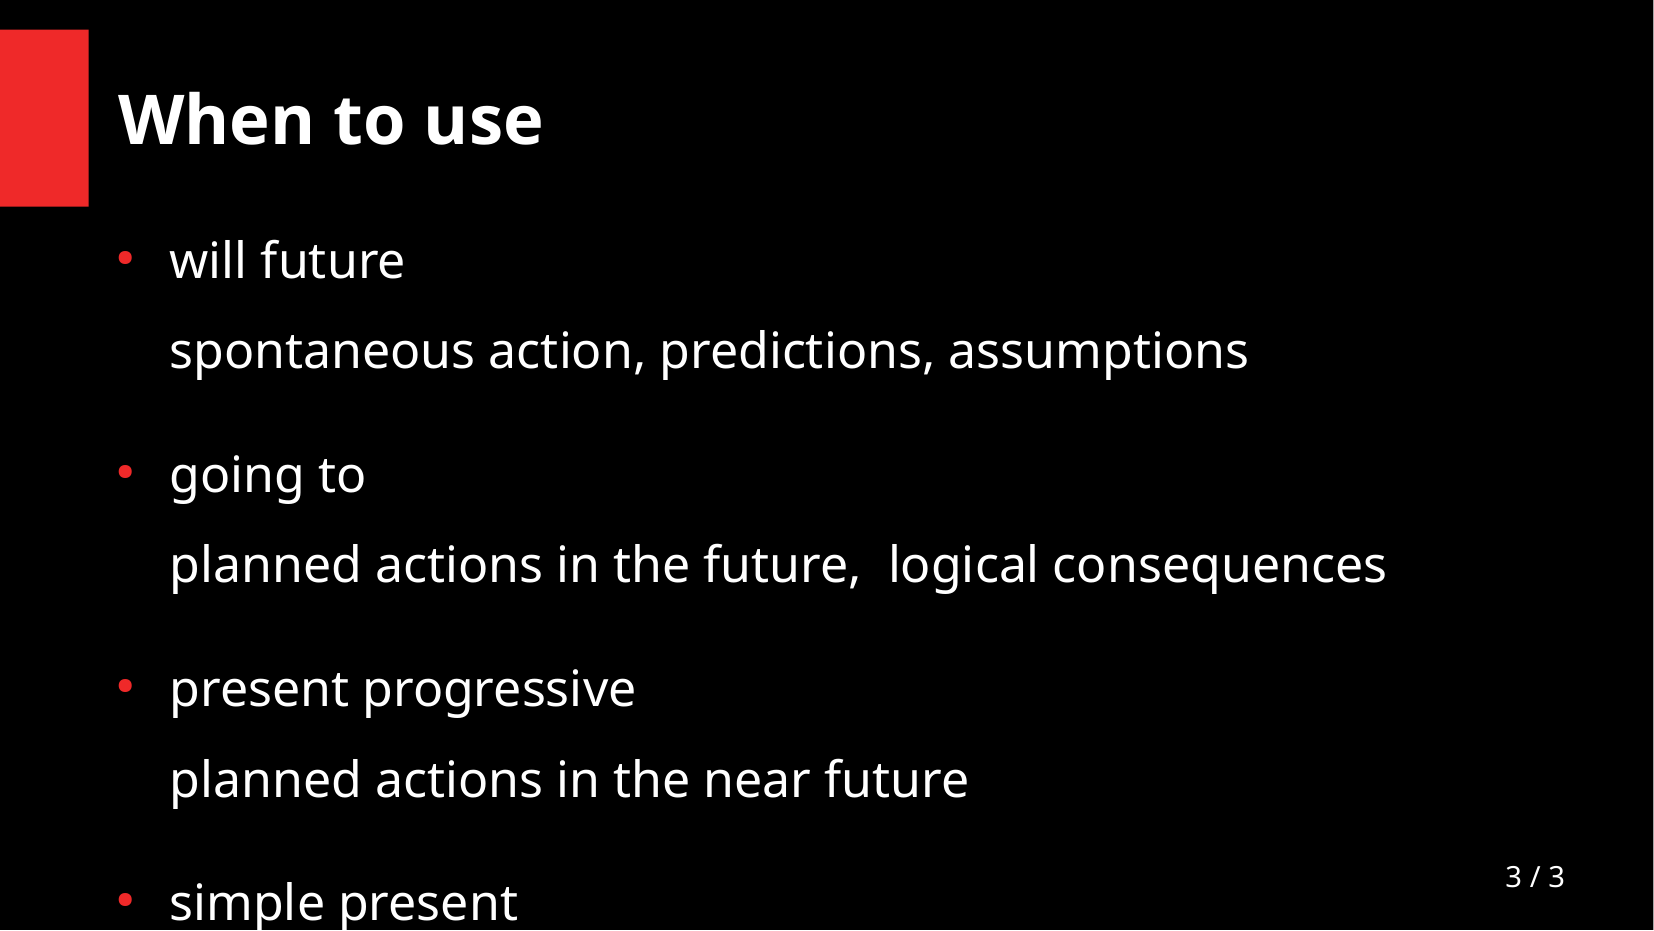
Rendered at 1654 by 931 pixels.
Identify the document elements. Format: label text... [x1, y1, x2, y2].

title When to use [118, 29, 1595, 207]
list will future spontaneous action, predictions, assumptions going to planned actions in the future, logical consequences present progressive planned actions in the near future simple present fixed future actions [98, 225, 1613, 826]
